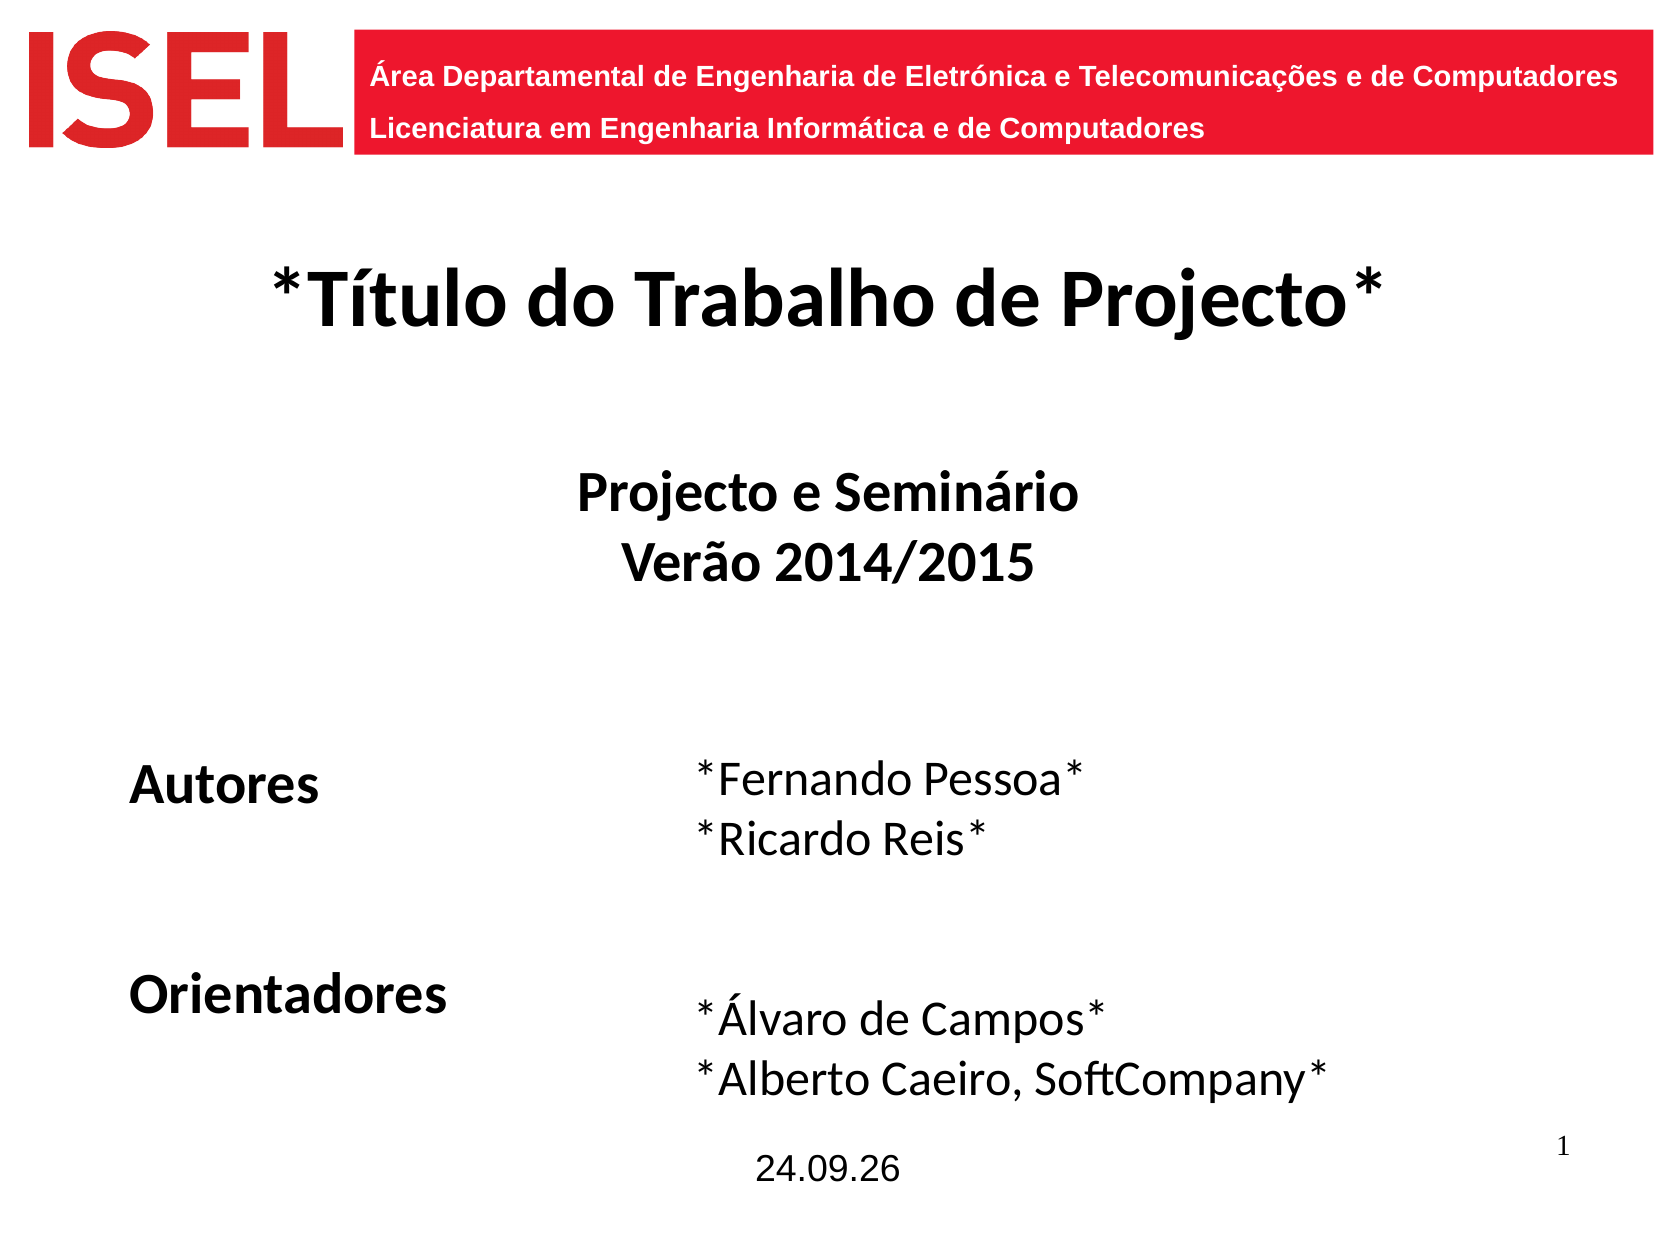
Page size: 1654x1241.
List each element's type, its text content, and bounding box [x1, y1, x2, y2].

text_box 18.04.15 [740, 1139, 945, 1211]
text_box Área Departamental de Engenharia de Eletrónica e Telecomunicações e de Computadores Licenciatura em Engenharia Informática e de Computadores [354, 29, 1654, 155]
title *Título do Trabalho de Projecto* Projecto e Seminário Verão 2014/2015 [118, 236, 1539, 461]
title Autores Orientadores [114, 738, 679, 963]
picture [29, 31, 343, 148]
title *Fernando Pessoa* *Ricardo Reis* *Álvaro de Campos* *Alberto Caeiro, SoftCompany* [679, 738, 1477, 963]
